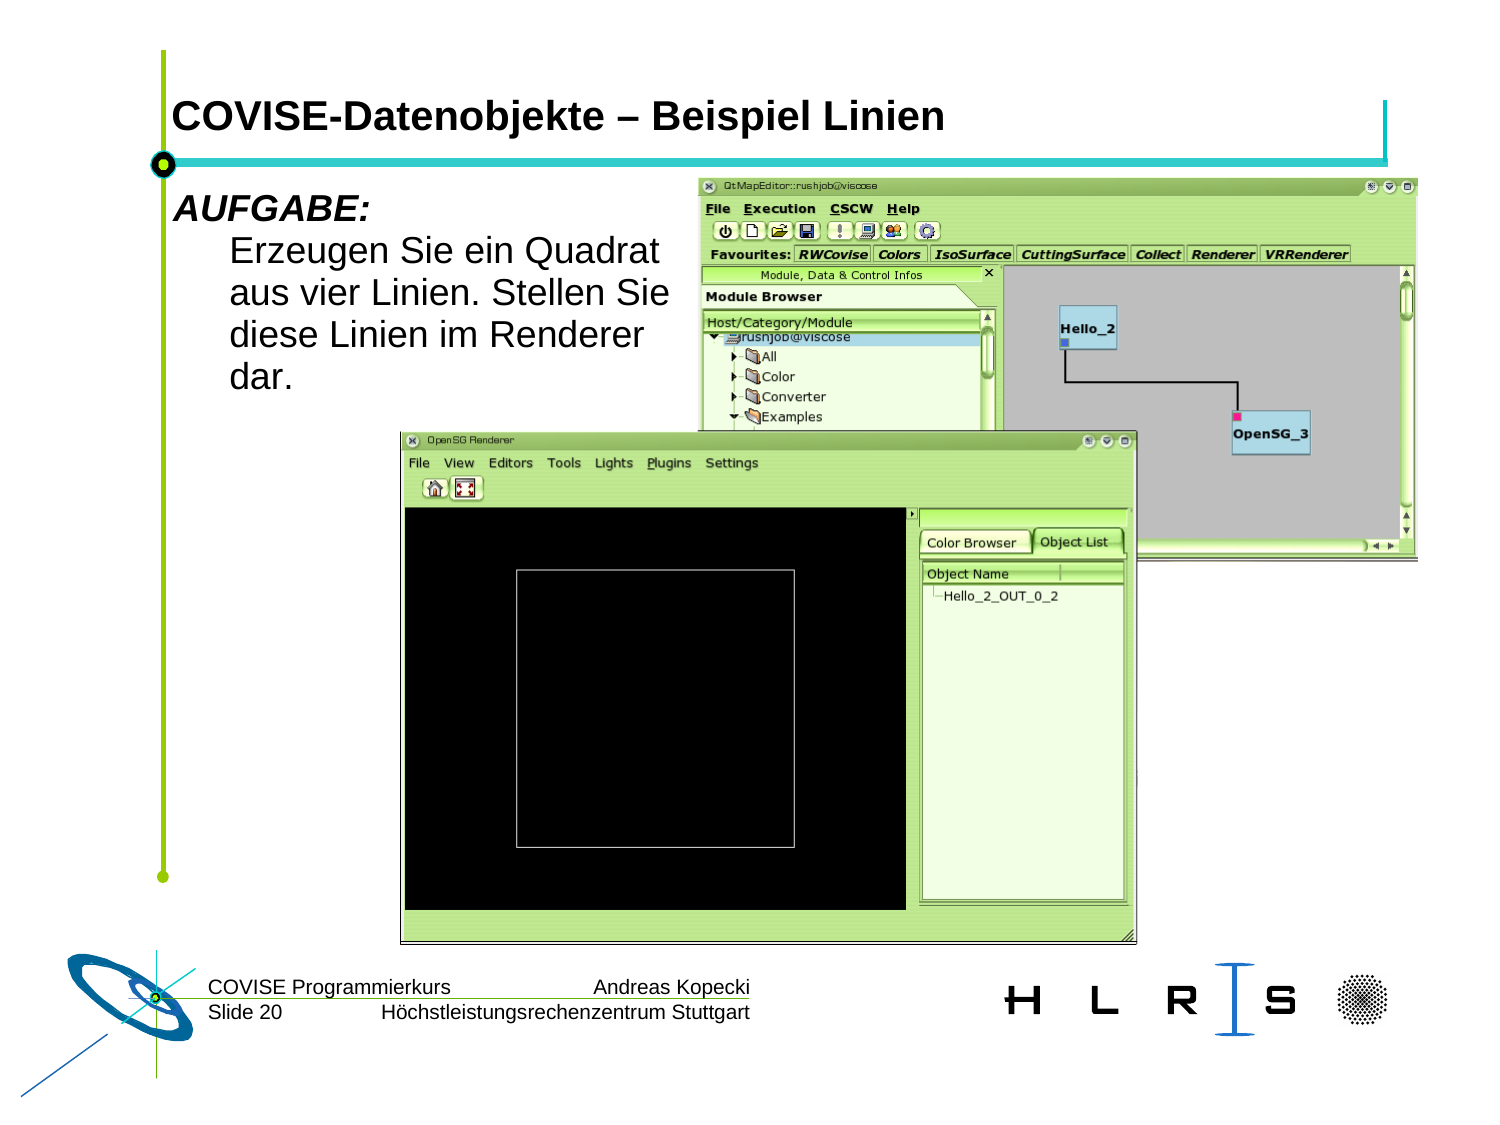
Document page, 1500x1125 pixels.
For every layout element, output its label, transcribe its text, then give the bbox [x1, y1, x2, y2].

list AUFGABE: Erzeugen Sie ein Quadrat aus vier Linien. Stellen Sie diese Linien im Renderer dar. [173, 187, 400, 938]
title COVISE-Datenobjekte – Beispiel Linien [171, 83, 1386, 149]
picture [400, 177, 1418, 945]
